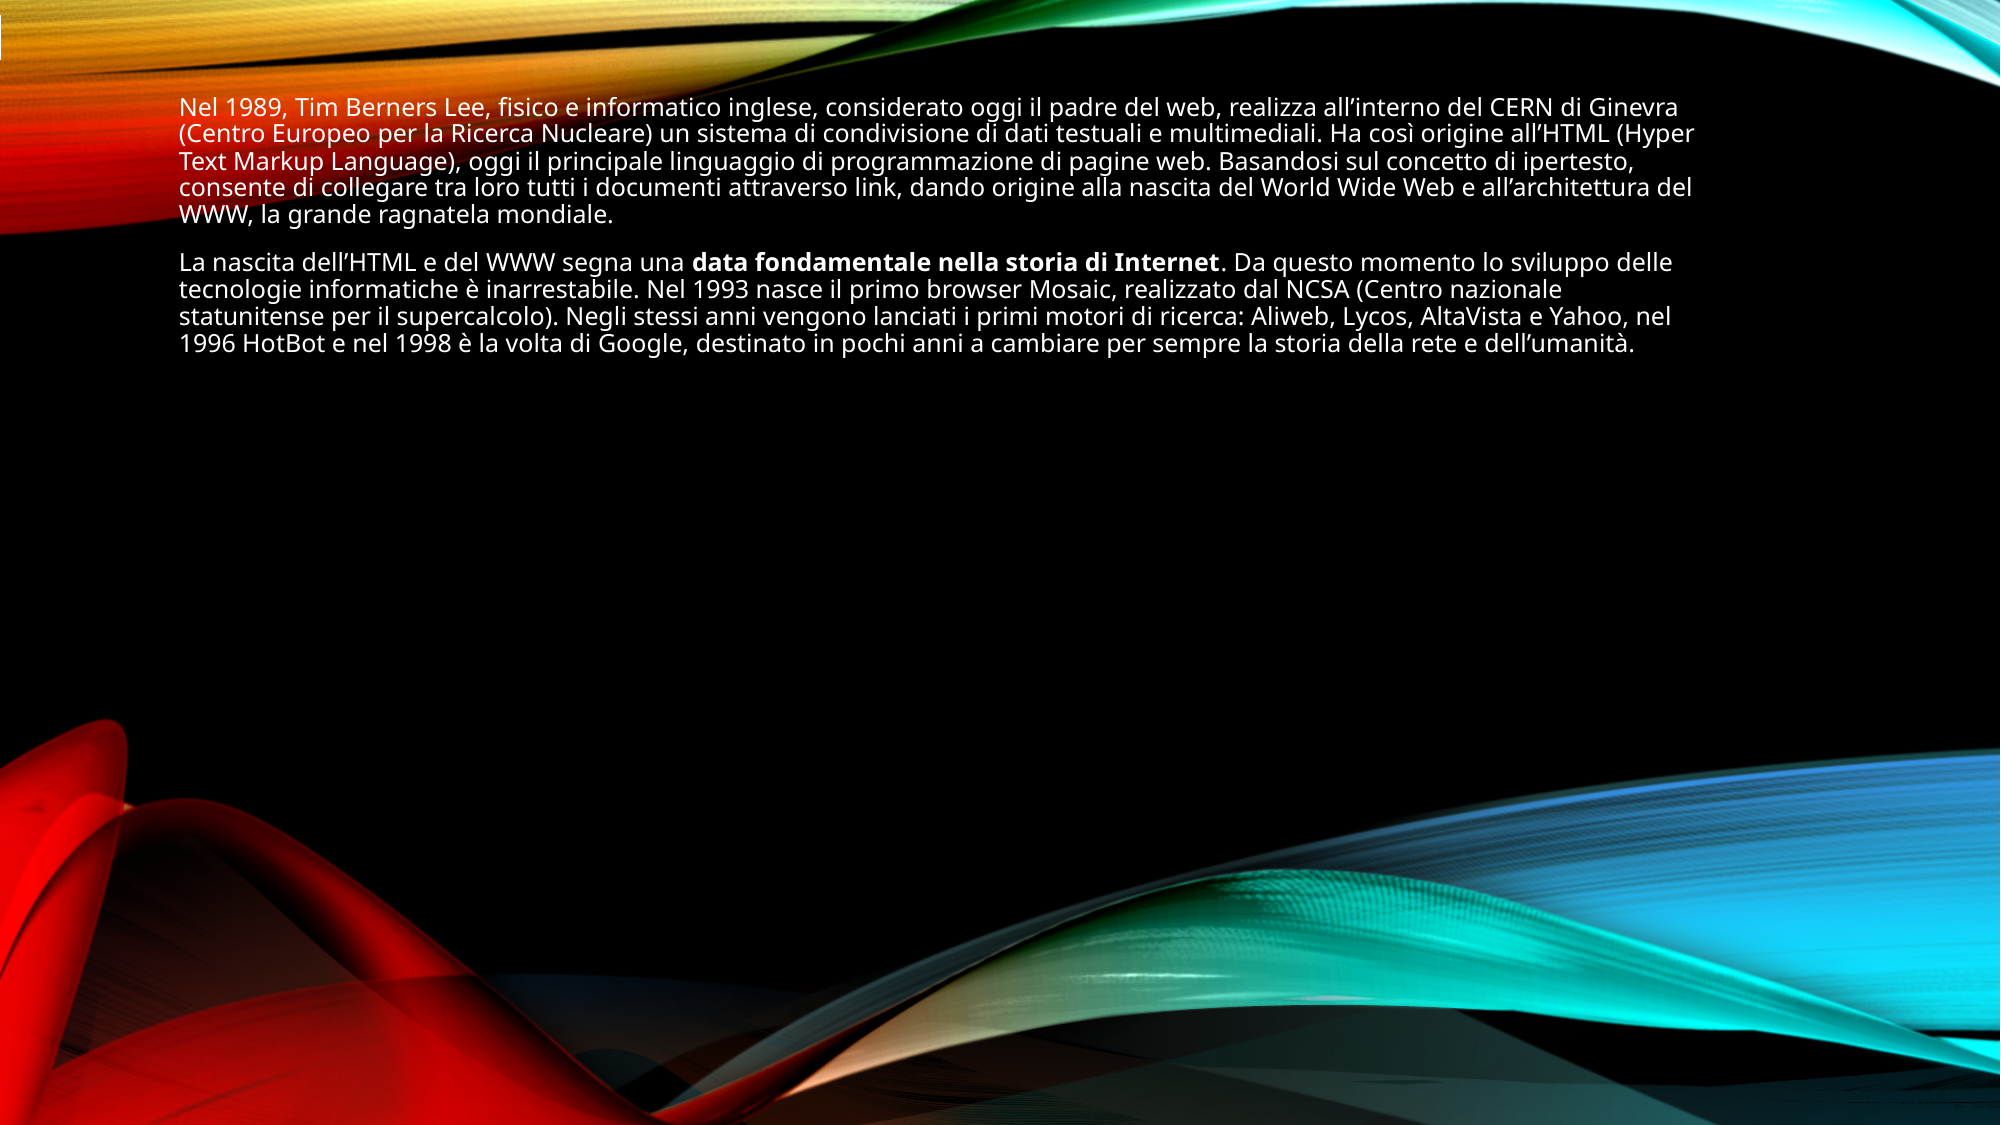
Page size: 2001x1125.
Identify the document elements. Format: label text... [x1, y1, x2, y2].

subtitle Nel 1989, Tim Berners Lee, fisico e informatico inglese, considerato oggi il padre del web, realizza all’interno del CERN di Ginevra (Centro Europeo per la Ricerca Nucleare) un sistema di condivisione di dati testuali e multimediali. Ha così origine all’HTML (Hyper Text Markup Language), oggi il principale linguaggio di programmazione di pagine web. Basandosi sul concetto di ipertesto, consente di collegare tra loro tutti i documenti attraverso link, dando origine alla nascita del World Wide Web e all’architettura del WWW, la grande ragnatela mondiale. La nascita dell’HTML e del WWW segna una data fondamentale nella storia di Internet. Da questo momento lo sviluppo delle tecnologie informatiche è inarrestabile. Nel 1993 nasce il primo browser Mosaic, realizzato dal NCSA (Centro nazionale statunitense per il supercalcolo). Negli stessi anni vengono lanciati i primi motori di ricerca: Aliweb, Lycos, AltaVista e Yahoo, nel 1996 HotBot e nel 1998 è la volta di Google, destinato in pochi anni a cambiare per sempre la storia della rete e dell’umanità. [164, 87, 1715, 1041]
